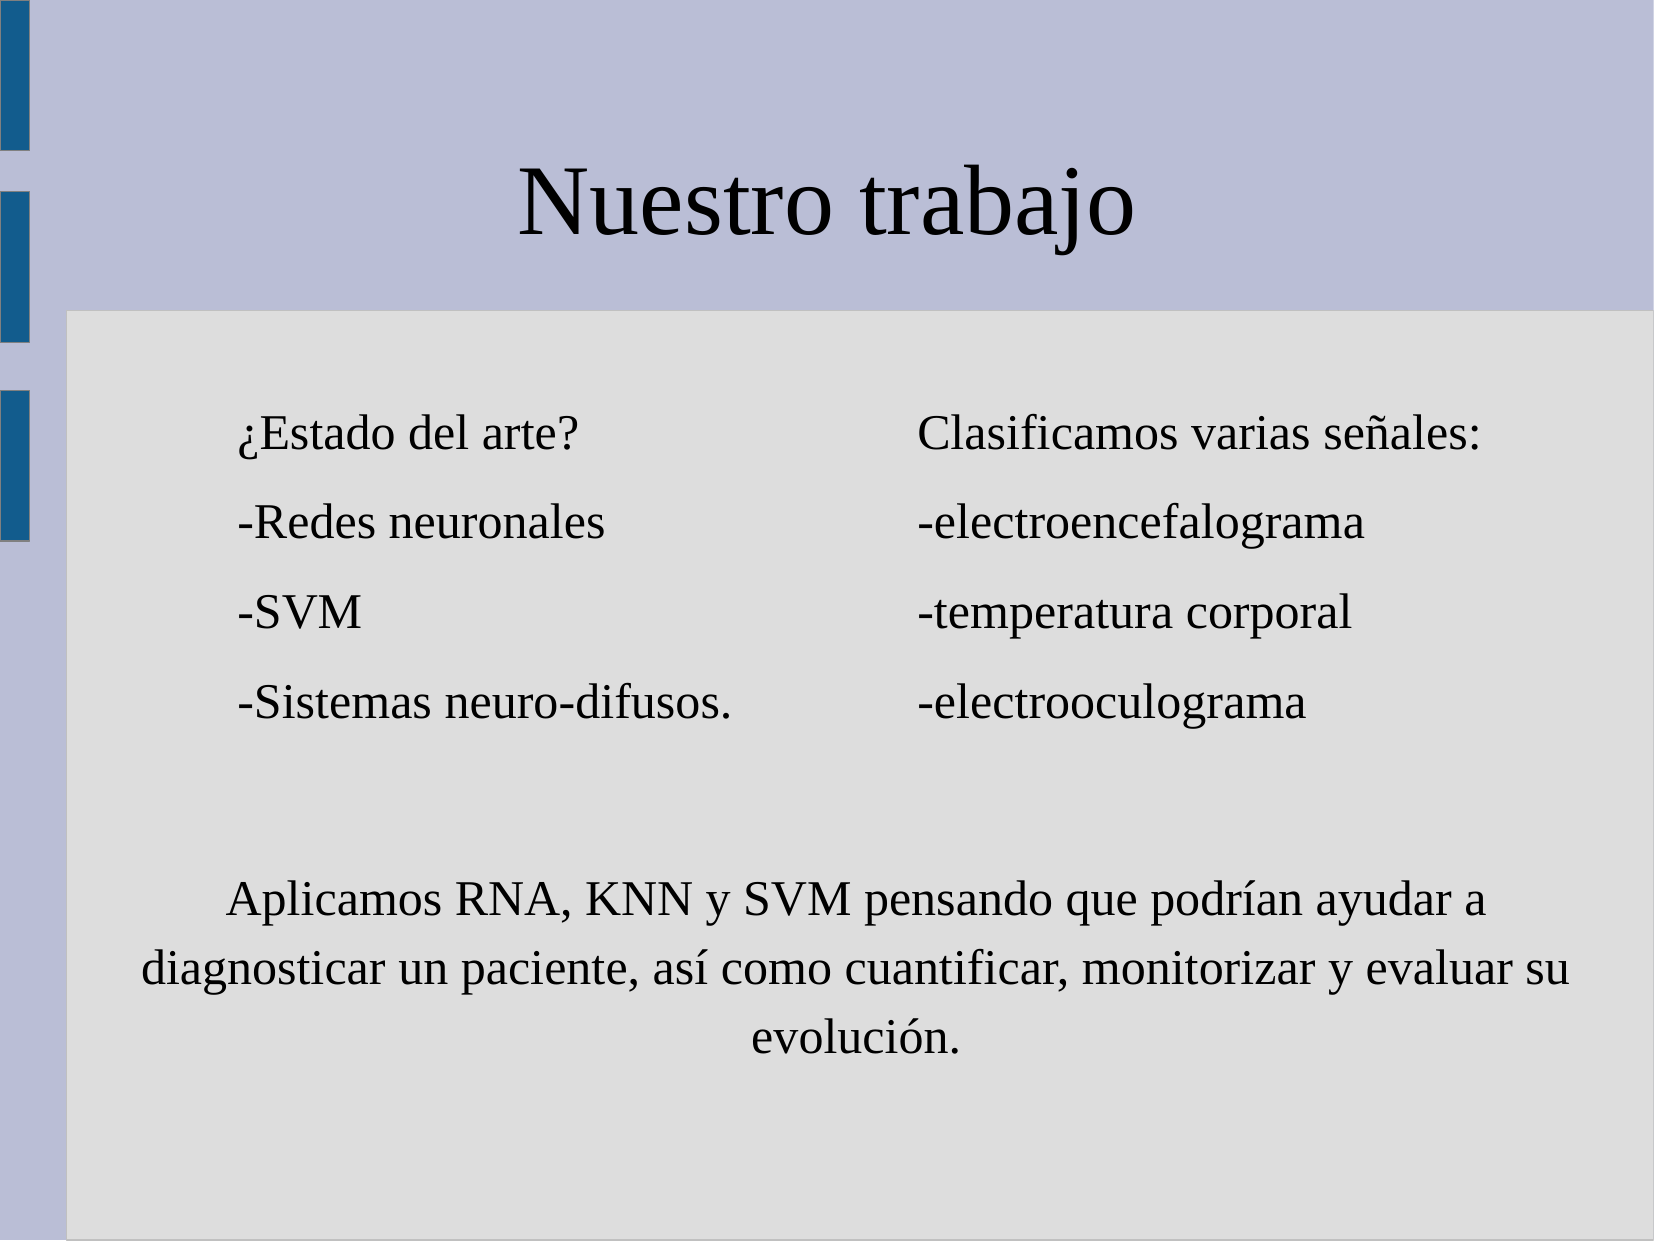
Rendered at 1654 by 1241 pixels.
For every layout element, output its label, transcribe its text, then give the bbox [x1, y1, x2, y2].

title Nuestro trabajo [121, 91, 1534, 299]
list ¿Estado del arte? -Redes neuronales -SVM -Sistemas neuro-difusos. [237, 390, 810, 807]
list Clasificamos varias señales: -electroencefalograma -temperatura corporal -electrooculograma [917, 390, 1607, 807]
list Aplicamos RNA, KNN y SVM pensando que podrían ayudar a diagnosticar un paciente, así como cuantificar, monitorizar y evaluar su evolución. [139, 856, 1573, 1110]
